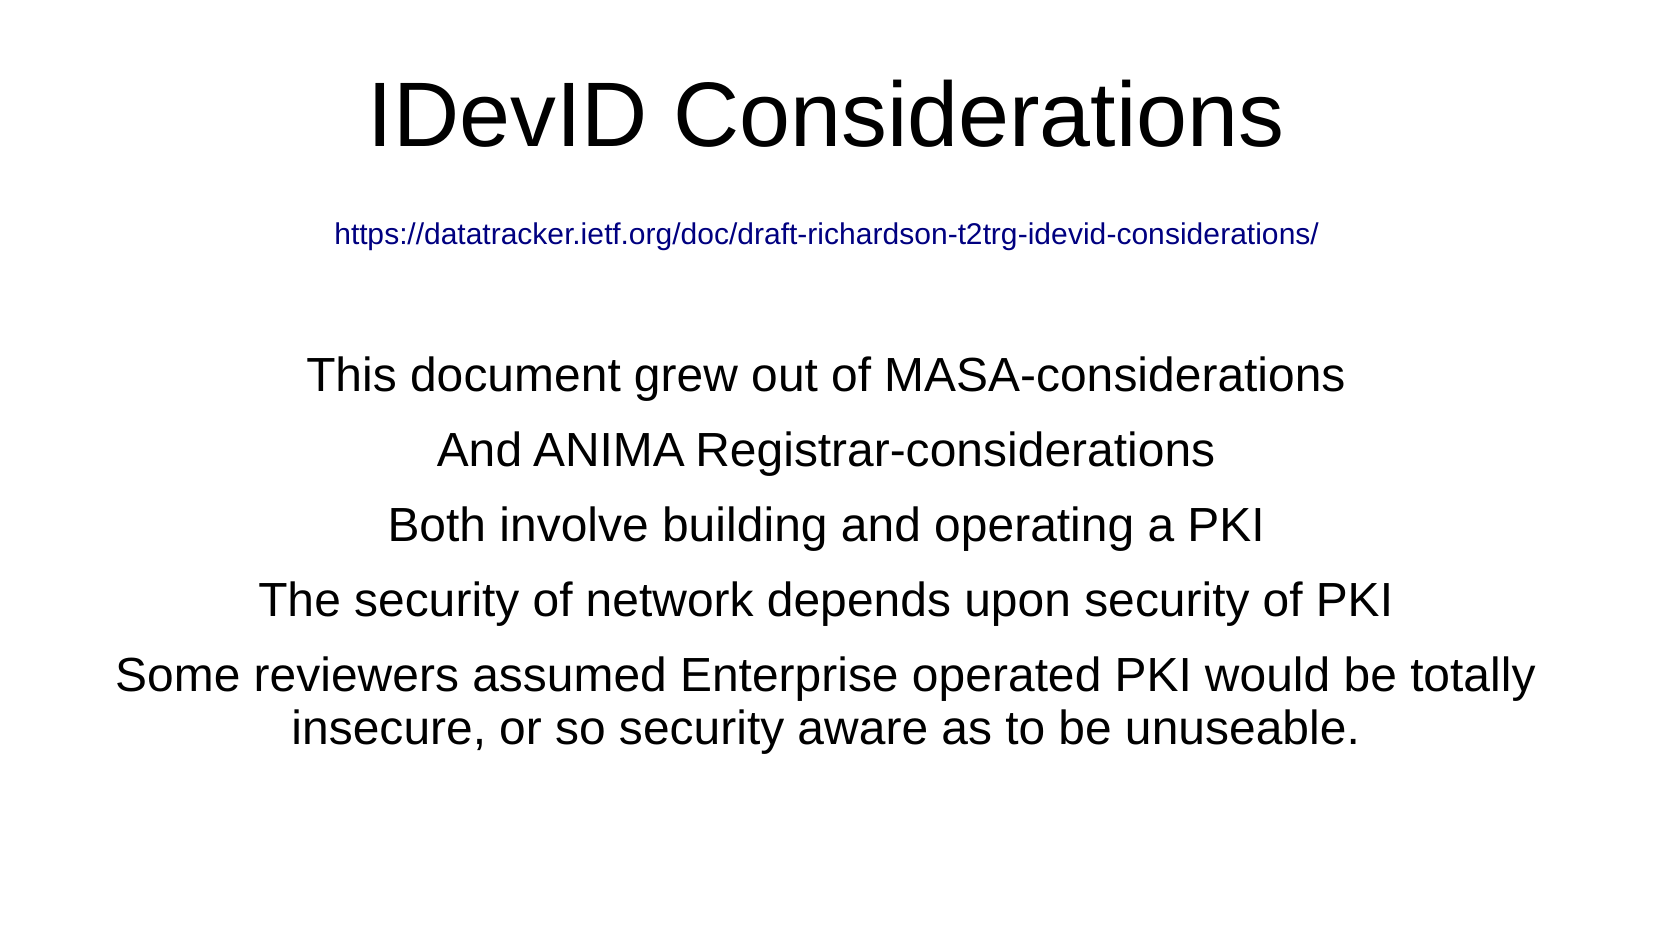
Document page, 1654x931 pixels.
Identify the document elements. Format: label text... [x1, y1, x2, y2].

title IDevID Considerations [82, 37, 1571, 193]
list https://datatracker.ietf.org/doc/draft-richardson-t2trg-idevid-considerations/ This document grew out of MASA-considerations And ANIMA Registrar-considerations Both involve building and operating a PKI The security of network depends upon security of PKI Some reviewers assumed Enterprise operated PKI would be totally insecure, or so security aware as to be unuseable. [82, 217, 1571, 758]
